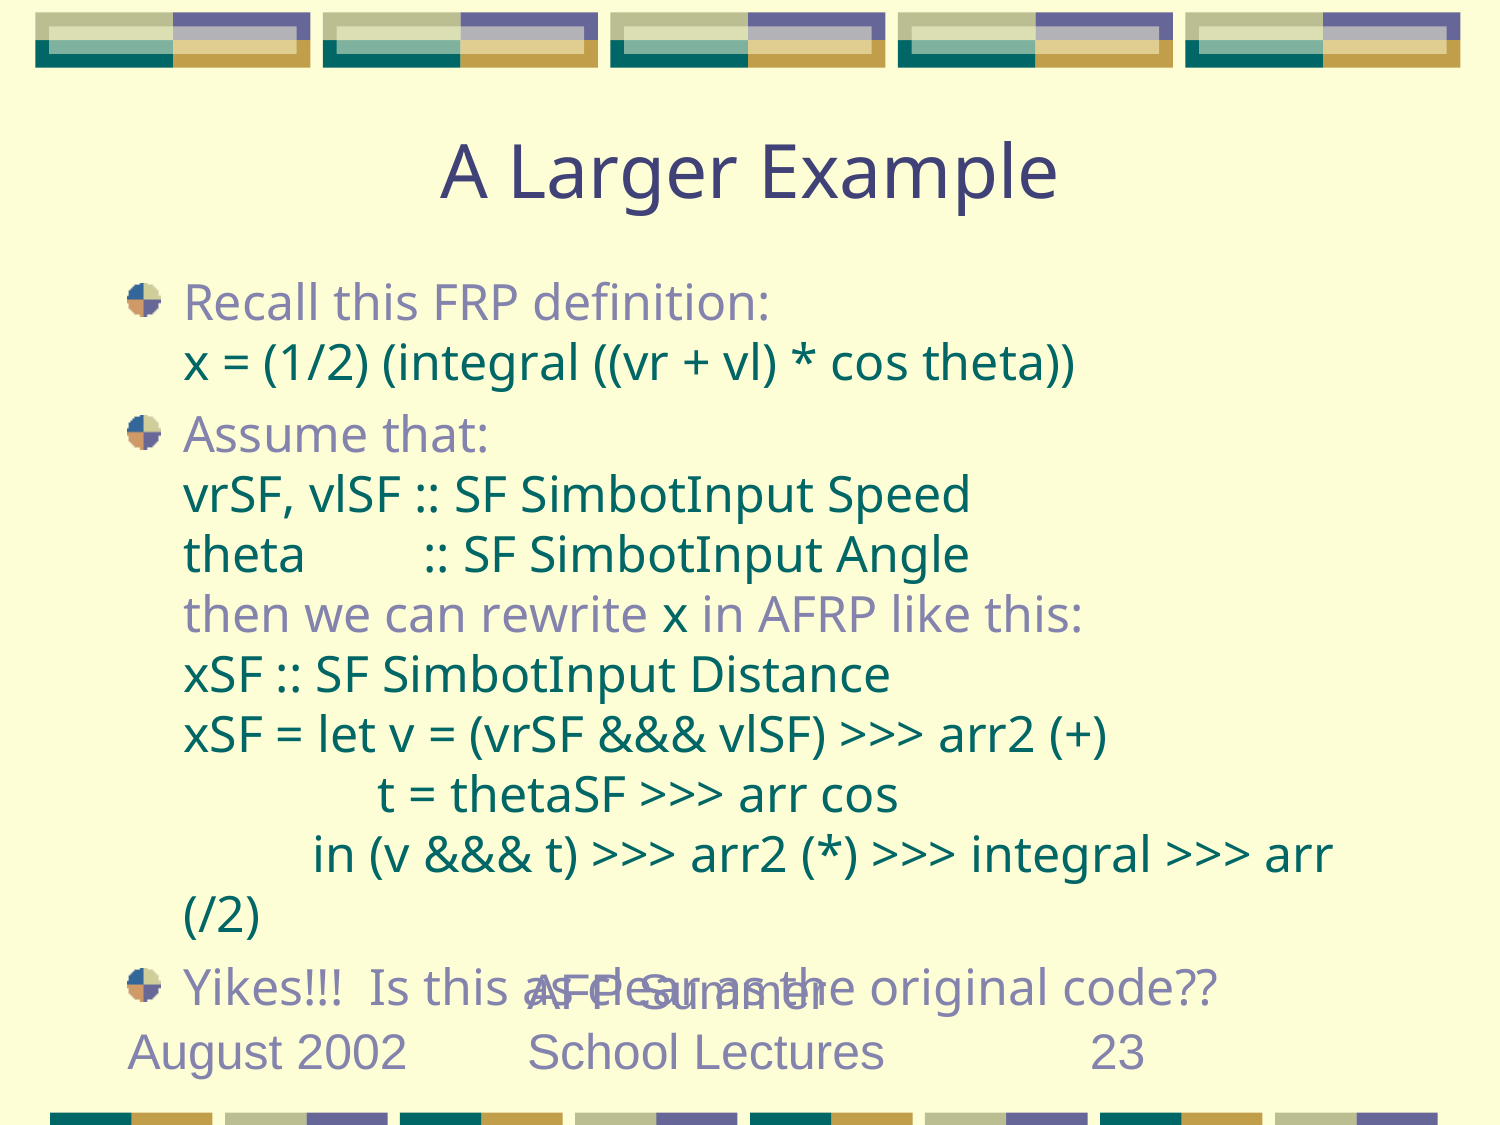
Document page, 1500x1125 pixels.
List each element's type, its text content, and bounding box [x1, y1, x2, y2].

list Recall this FRP definition: x = (1/2) (integral ((vr + vl) * cos theta))‏ Assume that: vrSF, vlSF :: SF SimbotInput Speed theta :: SF SimbotInput Angle then we can rewrite x in AFRP like this: xSF :: SF SimbotInput Distance xSF = let v = (vrSF &&& vlSF) >>> arr2 (+) t = thetaSF >>> arr cos in (v &&& t) >>> arr2 (*) >>> integral >>> arr (/2)‏ Yikes!!! Is this as clear as the original code?? [112, 262, 1438, 1001]
title A Larger Example [112, 99, 1388, 238]
